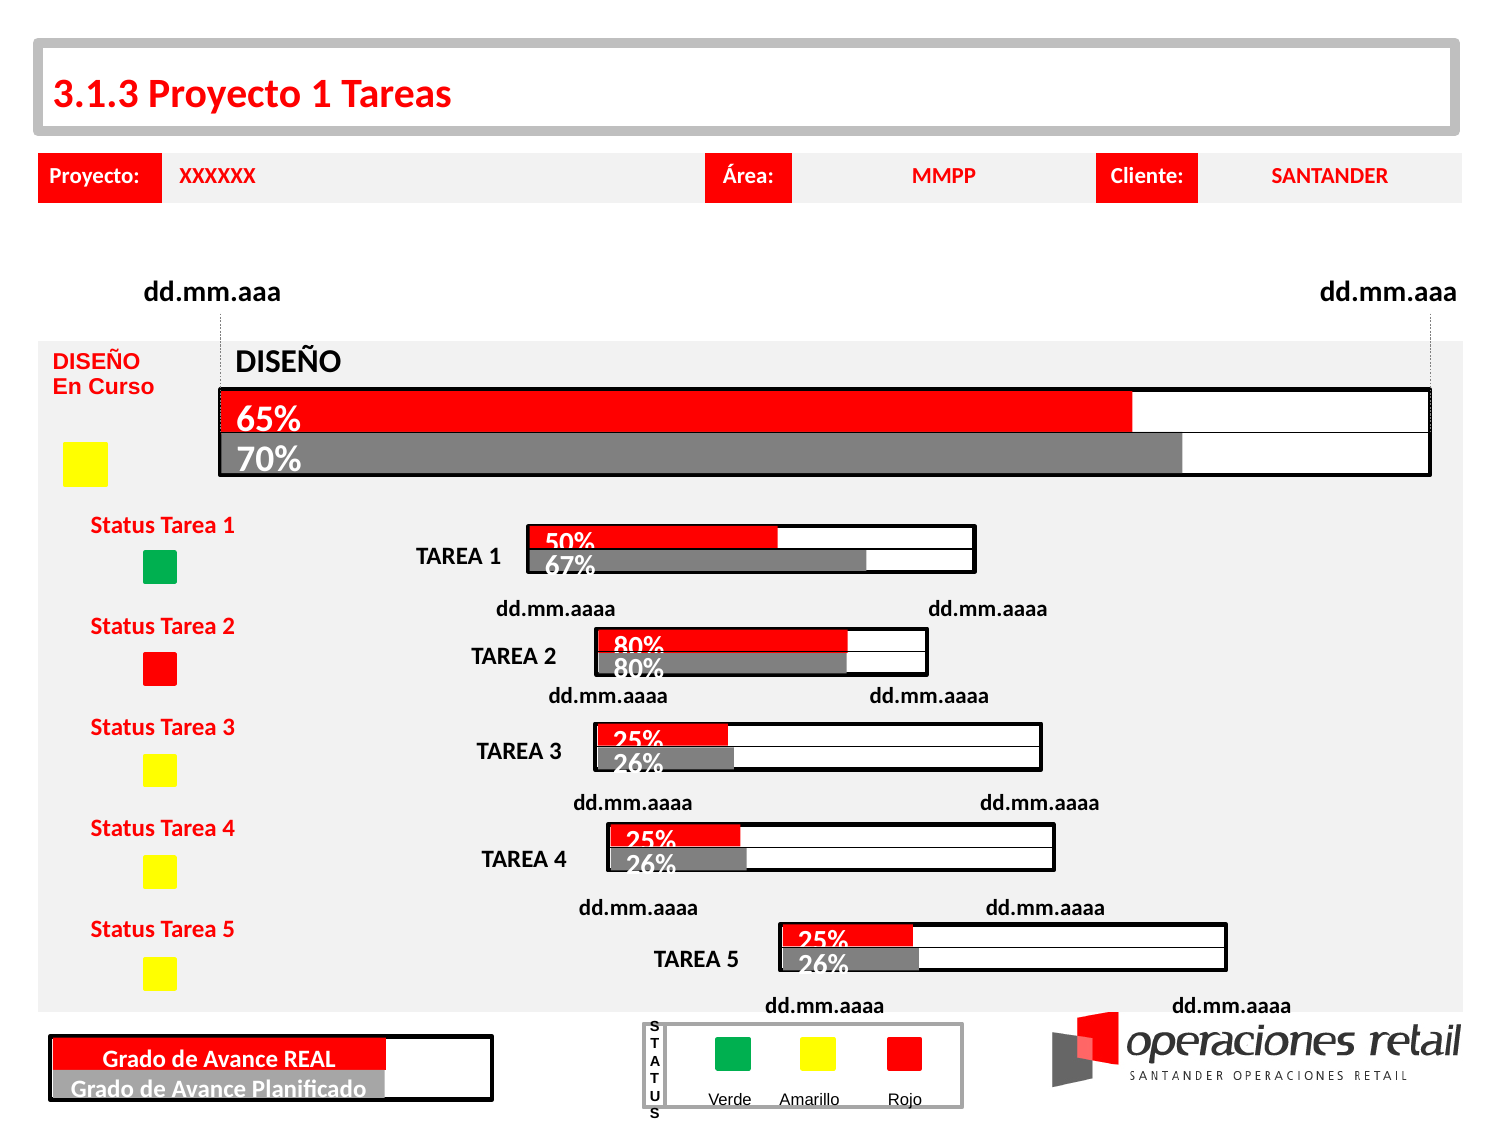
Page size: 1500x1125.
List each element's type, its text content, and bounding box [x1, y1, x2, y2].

text_box dd.mm.aaaa [563, 877, 732, 928]
text_box [649, 628, 927, 651]
text_box DISEÑO [220, 323, 357, 387]
text_box [802, 1039, 834, 1069]
text_box [701, 652, 927, 675]
text_box [528, 549, 546, 572]
text_box dd.mm.aaaa [1157, 975, 1325, 1026]
text_box 80% [598, 653, 847, 674]
table_header MMPP [792, 153, 1096, 203]
text_box [144, 857, 175, 888]
text_box [144, 654, 175, 684]
text_box dd.mm.aaa [128, 257, 314, 315]
text_box 50% [529, 525, 778, 548]
table_header Proyecto: [38, 153, 162, 203]
text_box 26% [783, 948, 919, 971]
table_cell [572, 629, 596, 665]
table_header DISEÑO En Curso [38, 341, 1463, 507]
table_header XXXXXX [162, 153, 705, 203]
table_header Área: [705, 153, 792, 203]
text_box 70% [221, 433, 1183, 474]
text_box 26% [598, 747, 734, 770]
text_box dd.mm.aaaa [750, 975, 918, 1022]
text_box [889, 1039, 921, 1069]
text_box [594, 550, 975, 572]
table_cell [288, 810, 1463, 911]
text_box Grado de Avance REAL [52, 1037, 386, 1070]
text_box [64, 443, 107, 485]
table_cell Status Tarea 5 [38, 911, 288, 1012]
text_box [49, 1036, 493, 1100]
text_box Grado de Avance Planificado [53, 1069, 385, 1098]
text_box TAREA 4 [466, 827, 583, 881]
text_box 80% [598, 629, 848, 651]
text_box dd.mm.aaaa [533, 665, 701, 716]
text_box 67% [529, 550, 867, 571]
text_box [144, 755, 175, 786]
text_box TAREA 2 [456, 624, 572, 677]
text_box 65% [221, 391, 1133, 431]
text_box 25% [782, 924, 913, 947]
text_box [913, 924, 1227, 971]
table_cell Status Tarea 3 [38, 709, 288, 810]
text_box [728, 723, 1042, 770]
text_box 25% [597, 723, 728, 746]
table_cell [288, 911, 750, 1012]
text_box 50% [563, 536, 570, 548]
text_box [220, 433, 1430, 476]
text_box 3.1.3 Proyecto 1 Tareas [37, 42, 1455, 132]
table_cell Status Tarea 2 [38, 608, 288, 709]
table_header SANTANDER [1198, 153, 1462, 203]
table_cell [649, 608, 913, 628]
text_box Rojo [873, 1073, 971, 1117]
text_box dd.mm.aaaa [854, 665, 1023, 716]
text_box [144, 959, 175, 989]
table_cell [288, 507, 1463, 608]
text_box dd.mm.aaaa [970, 877, 1139, 928]
text_box dd.mm.aaa [1304, 257, 1490, 315]
text_box [144, 552, 175, 582]
text_box 80% [632, 640, 639, 651]
picture [1041, 999, 1472, 1098]
text_box TAREA 5 [638, 927, 755, 981]
text_box [741, 824, 1054, 847]
text_box [778, 526, 975, 548]
table_cell Status Tarea 1 [38, 507, 288, 608]
text_box TAREA 1 [401, 524, 517, 577]
text_box dd.mm.aaaa [481, 578, 649, 629]
text_box 65% [242, 418, 250, 427]
text_box dd.mm.aaaa [913, 578, 1081, 629]
table_header Cliente: [1096, 153, 1198, 203]
text_box Amarillo [764, 1073, 873, 1117]
text_box STATUS [643, 1024, 665, 1107]
text_box [220, 389, 1430, 432]
table_cell [701, 675, 854, 709]
text_box dd.mm.aaaa [965, 772, 1133, 823]
text_box dd.mm.aaaa [558, 772, 726, 823]
table_cell Status Tarea 4 [38, 810, 288, 911]
text_box Verde [693, 1073, 764, 1117]
table_cell [288, 709, 1463, 810]
table_cell [927, 608, 1463, 709]
text_box 26% [610, 848, 747, 871]
text_box [747, 848, 1054, 871]
text_box TAREA 3 [461, 719, 578, 772]
text_box 25% [610, 824, 741, 847]
text_box [717, 1039, 749, 1069]
table_cell [732, 911, 1463, 1012]
table_cell [288, 608, 533, 709]
